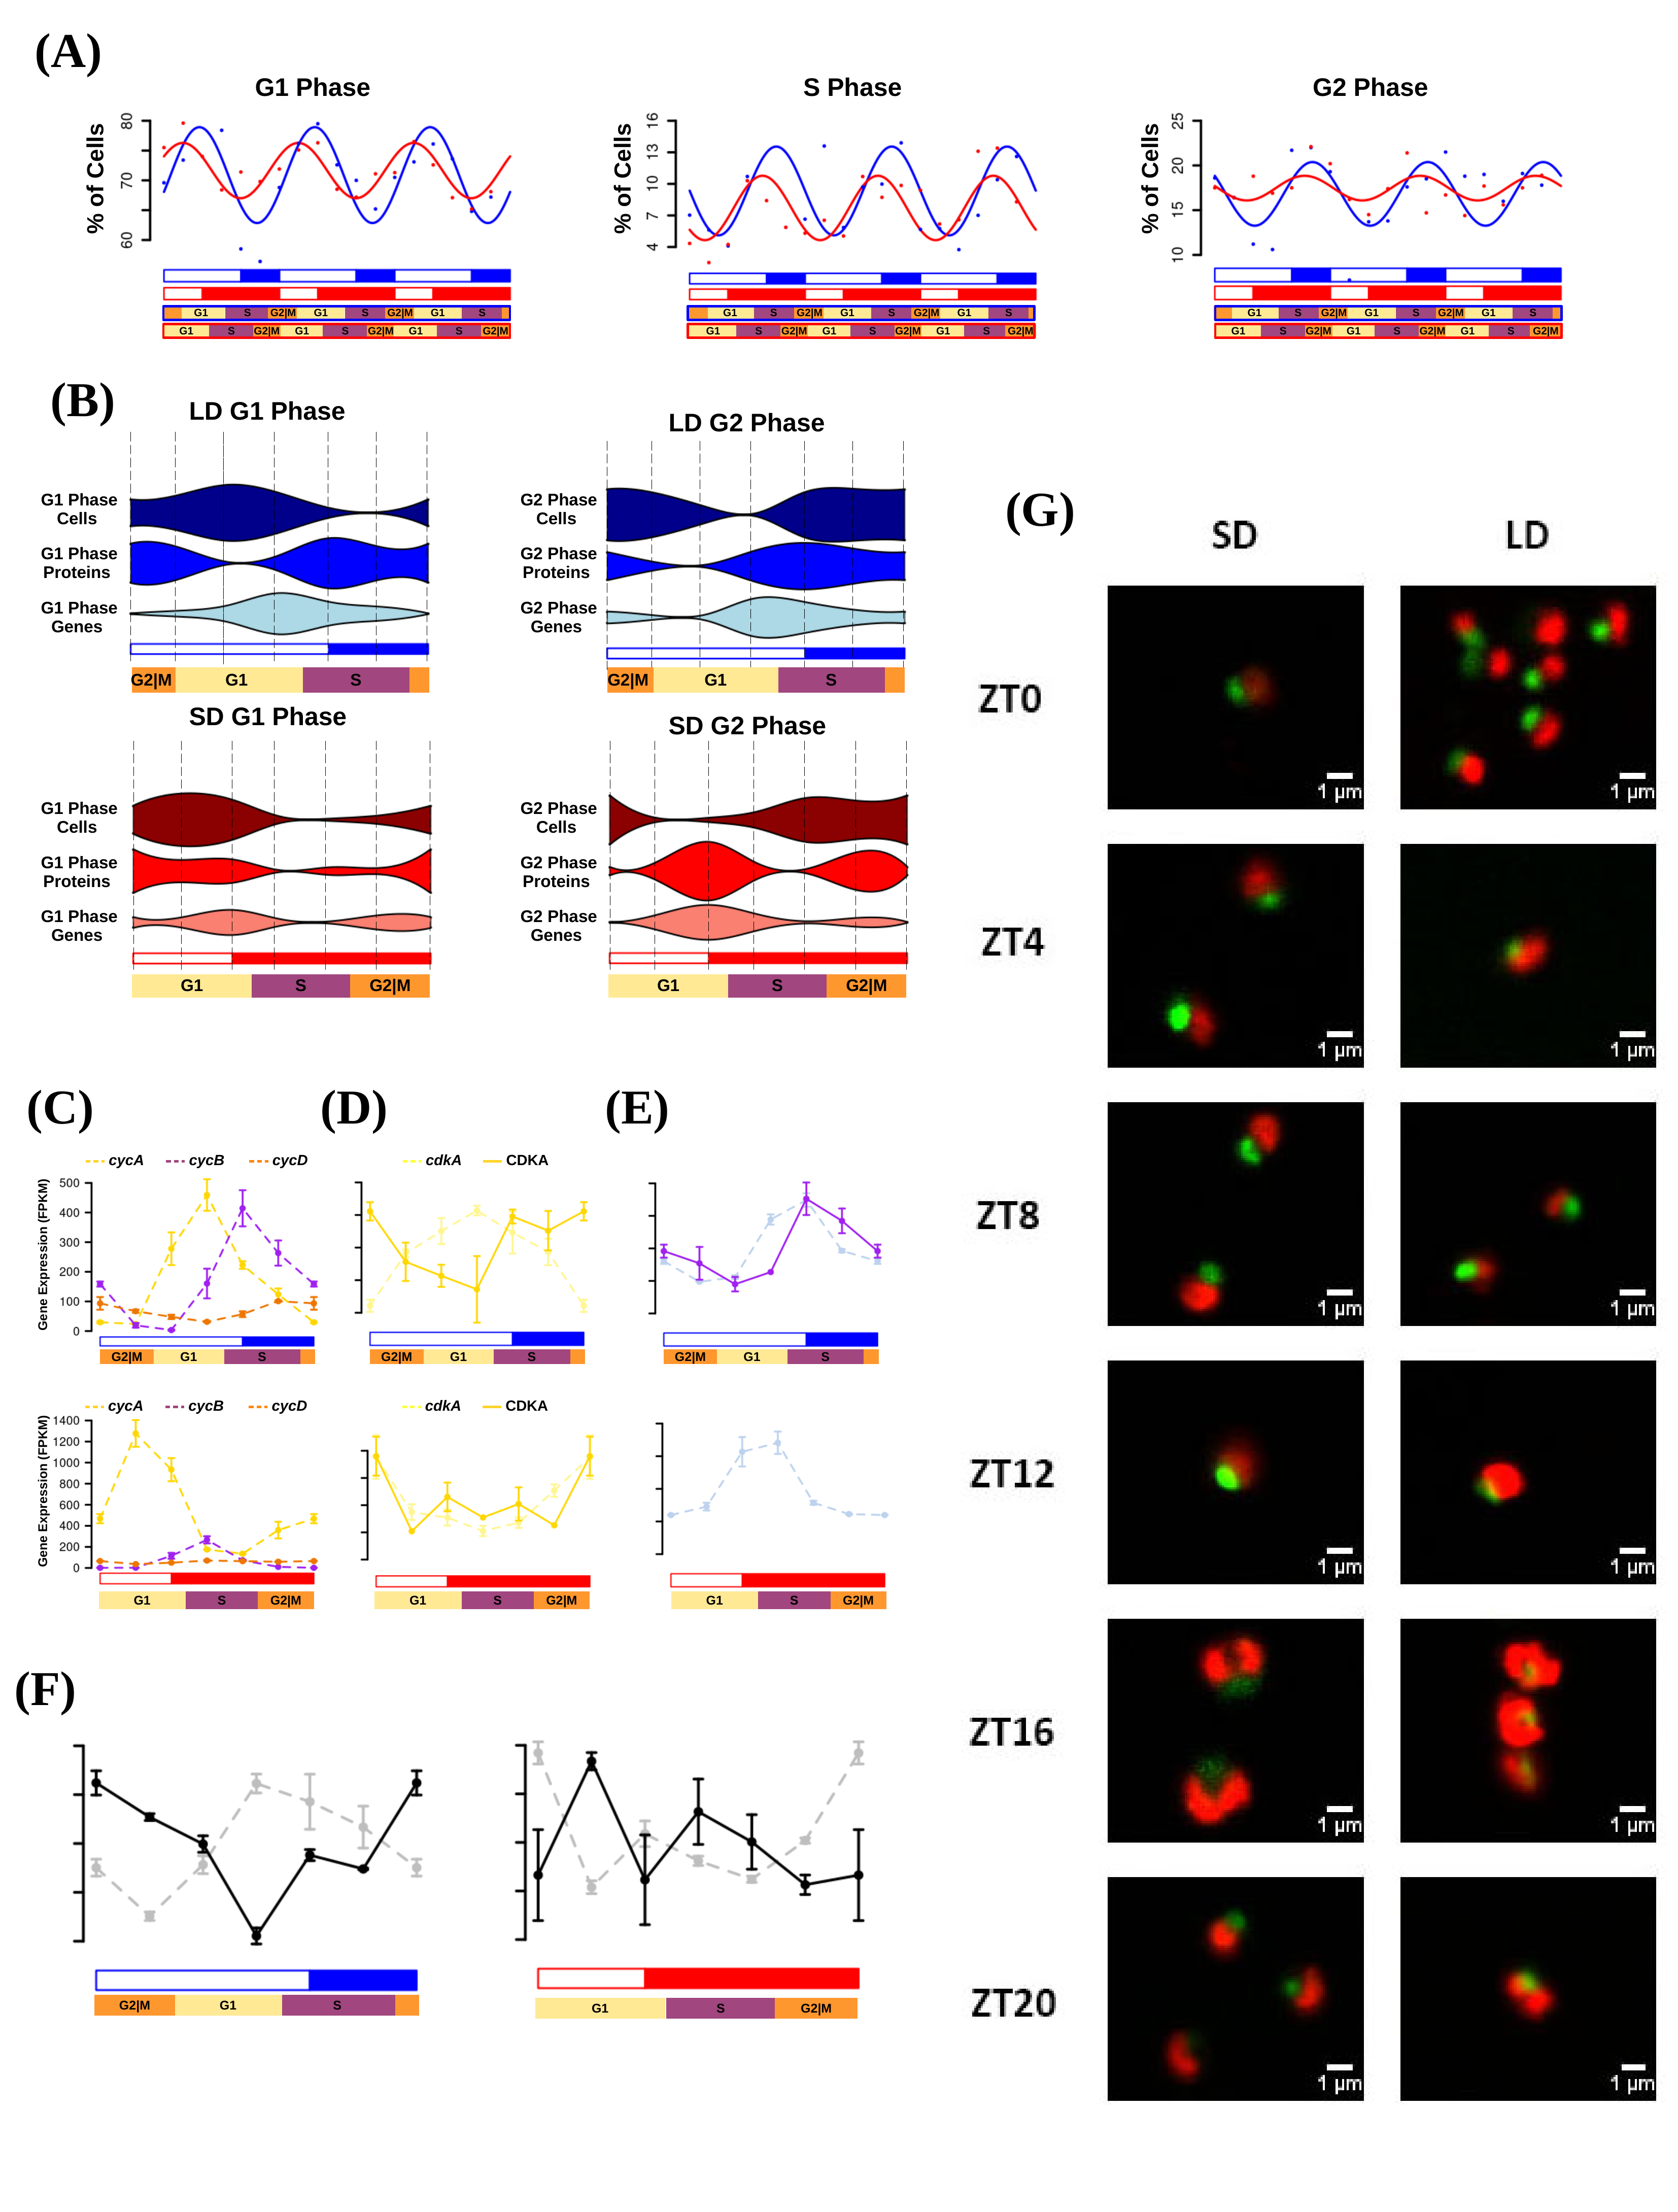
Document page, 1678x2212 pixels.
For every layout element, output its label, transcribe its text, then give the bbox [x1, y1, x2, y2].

text_box (C) [7, 1076, 106, 1138]
text_box G2|M [911, 308, 940, 319]
text_box G1 [99, 1591, 186, 1609]
text_box G1 [182, 308, 225, 319]
text_box G1 Phase Genes [18, 594, 141, 655]
text_box G1 [414, 308, 462, 319]
text_box Gene Expression (FPKM) [31, 1407, 62, 1575]
text_box SD G2 Phase [661, 707, 840, 745]
text_box G2|M [100, 1349, 154, 1364]
text_box LD G2 Phase [661, 405, 840, 443]
text_box G1 [708, 308, 754, 319]
text_box % of Cells [605, 95, 640, 242]
text_box G2|M [385, 308, 414, 319]
text_box G1 Phase Proteins [18, 540, 141, 594]
text_box (G) [998, 479, 1097, 541]
text_box S [437, 325, 481, 336]
text_box S [224, 1349, 300, 1364]
text_box G1 [671, 1591, 758, 1609]
text_box % of Cells [1133, 95, 1167, 242]
text_box G2|M [831, 1591, 886, 1609]
text_box (E) [597, 1076, 696, 1138]
text_box G2 Phase [1305, 69, 1446, 106]
text_box G2 Phase Genes [497, 594, 620, 655]
text_box cycB [181, 1393, 242, 1418]
text_box G2|M [481, 325, 509, 336]
text_box S [754, 308, 794, 319]
text_box S [778, 667, 885, 693]
text_box G1 [1446, 325, 1489, 336]
text_box G2|M [367, 325, 394, 336]
text_box G2 Phase Cells [497, 487, 620, 540]
text_box G2|M [370, 1349, 424, 1364]
text_box G2|M [1436, 308, 1465, 319]
text_box % of Cells [78, 95, 112, 242]
text_box S [1279, 308, 1319, 319]
text_box G1 [374, 1591, 462, 1609]
text_box cycB [181, 1148, 243, 1172]
text_box LD G1 Phase [219, 393, 361, 431]
text_box G2|M [607, 667, 654, 693]
text_box S [1375, 325, 1419, 336]
text_box cycA [101, 1148, 162, 1172]
text_box G2 Phase Proteins [497, 540, 620, 594]
text_box G1 [689, 325, 736, 336]
text_box [409, 667, 429, 693]
text_box G1 [297, 308, 345, 319]
text_box S [787, 1349, 864, 1364]
text_box cycD [265, 1148, 326, 1172]
text_box G2|M [534, 1591, 590, 1609]
text_box S [1489, 325, 1530, 336]
text_box G1 Phase Cells [18, 795, 141, 849]
text_box S [345, 308, 385, 319]
text_box G1 Phase Proteins [18, 849, 141, 903]
text_box (F) [7, 1658, 106, 1720]
text_box [1216, 308, 1232, 319]
text_box S [988, 308, 1029, 319]
text_box (B) [31, 369, 219, 431]
text_box cdkA [418, 1393, 479, 1418]
text_box G1 [1216, 325, 1261, 336]
text_box S [666, 1998, 775, 2019]
text_box G2|M [775, 1998, 858, 2019]
text_box G1 [608, 974, 728, 998]
text_box S [1396, 308, 1436, 319]
text_box G2|M [780, 325, 808, 336]
text_box S [462, 1591, 534, 1609]
text_box [300, 1349, 315, 1364]
text_box G1 Phase Genes [18, 903, 141, 963]
text_box G1 [1232, 308, 1279, 319]
text_box [1553, 308, 1560, 319]
text_box S [736, 325, 780, 336]
text_box G1 [281, 325, 323, 336]
text_box G2|M [350, 974, 430, 998]
text_box G2|M [794, 308, 824, 319]
text_box G1 [824, 308, 871, 319]
picture [88, 51, 556, 385]
text_box G1 [717, 1349, 787, 1364]
text_box S [850, 325, 895, 336]
text_box [395, 1995, 419, 2016]
text_box G2|M [1419, 325, 1446, 336]
text_box [164, 308, 182, 319]
text_box G2|M [895, 325, 921, 336]
text_box S [303, 667, 409, 693]
text_box G1 [1332, 325, 1375, 336]
text_box G2 Phase Cells [497, 795, 620, 849]
picture [1139, 51, 1607, 385]
picture [613, 51, 1082, 385]
text_box G2|M [1305, 325, 1332, 336]
text_box G2|M [268, 308, 297, 319]
text_box [570, 1349, 585, 1364]
text_box G1 [940, 308, 988, 319]
text_box G1 [1348, 308, 1395, 319]
text_box S [252, 974, 350, 998]
text_box G1 Phase Cells [18, 487, 141, 540]
text_box CDKA [498, 1393, 559, 1418]
text_box G2|M [253, 325, 281, 336]
text_box cdkA [418, 1148, 480, 1172]
text_box G1 [808, 325, 850, 336]
text_box cycD [264, 1393, 325, 1418]
text_box S [758, 1591, 831, 1609]
text_box G2|M [1005, 325, 1033, 336]
text_box G2|M [132, 667, 176, 693]
text_box G1 [394, 325, 437, 336]
text_box S [494, 1349, 570, 1364]
text_box SD G1 Phase [181, 698, 361, 737]
text_box G1 [535, 1998, 665, 2019]
text_box G1 [164, 325, 209, 336]
text_box S [1513, 308, 1553, 319]
text_box G2|M [94, 1995, 175, 2016]
text_box G1 [132, 974, 252, 998]
text_box S [964, 325, 1005, 336]
text_box S [282, 1995, 395, 2016]
text_box [864, 1349, 879, 1364]
text_box G2|M [1530, 325, 1560, 336]
text_box (A) [15, 20, 203, 82]
text_box G1 [921, 325, 964, 336]
text_box S [209, 325, 253, 336]
text_box [1029, 308, 1033, 319]
text_box cycA [100, 1393, 162, 1418]
text_box S [225, 308, 268, 319]
text_box G1 [424, 1349, 494, 1364]
text_box S [462, 308, 502, 319]
text_box G1 [654, 667, 778, 693]
text_box G2|M [258, 1591, 314, 1609]
text_box G2 Phase Genes [497, 903, 620, 963]
text_box G2|M [1319, 308, 1348, 319]
text_box S [1261, 325, 1305, 336]
text_box [689, 308, 708, 319]
text_box G1 [154, 1349, 224, 1364]
text_box [885, 667, 905, 693]
picture [531, 402, 1677, 2161]
text_box G1 [1465, 308, 1513, 319]
text_box S [728, 974, 827, 998]
picture [54, 402, 476, 1051]
text_box G1 Phase [247, 69, 389, 106]
text_box G1 [176, 667, 303, 693]
picture [43, 1127, 918, 1654]
text_box S Phase [796, 69, 937, 106]
text_box Gene Expression (FPKM) [31, 1171, 62, 1339]
picture [10, 1663, 909, 2091]
text_box S [323, 325, 367, 336]
text_box G2 Phase Proteins [497, 849, 620, 903]
text_box (D) [313, 1076, 412, 1138]
text_box CDKA [498, 1148, 560, 1172]
text_box G2|M [664, 1349, 717, 1364]
text_box S [871, 308, 911, 319]
text_box [502, 308, 509, 319]
text_box S [186, 1591, 258, 1609]
text_box G1 [175, 1995, 282, 2016]
text_box G2|M [827, 974, 906, 998]
